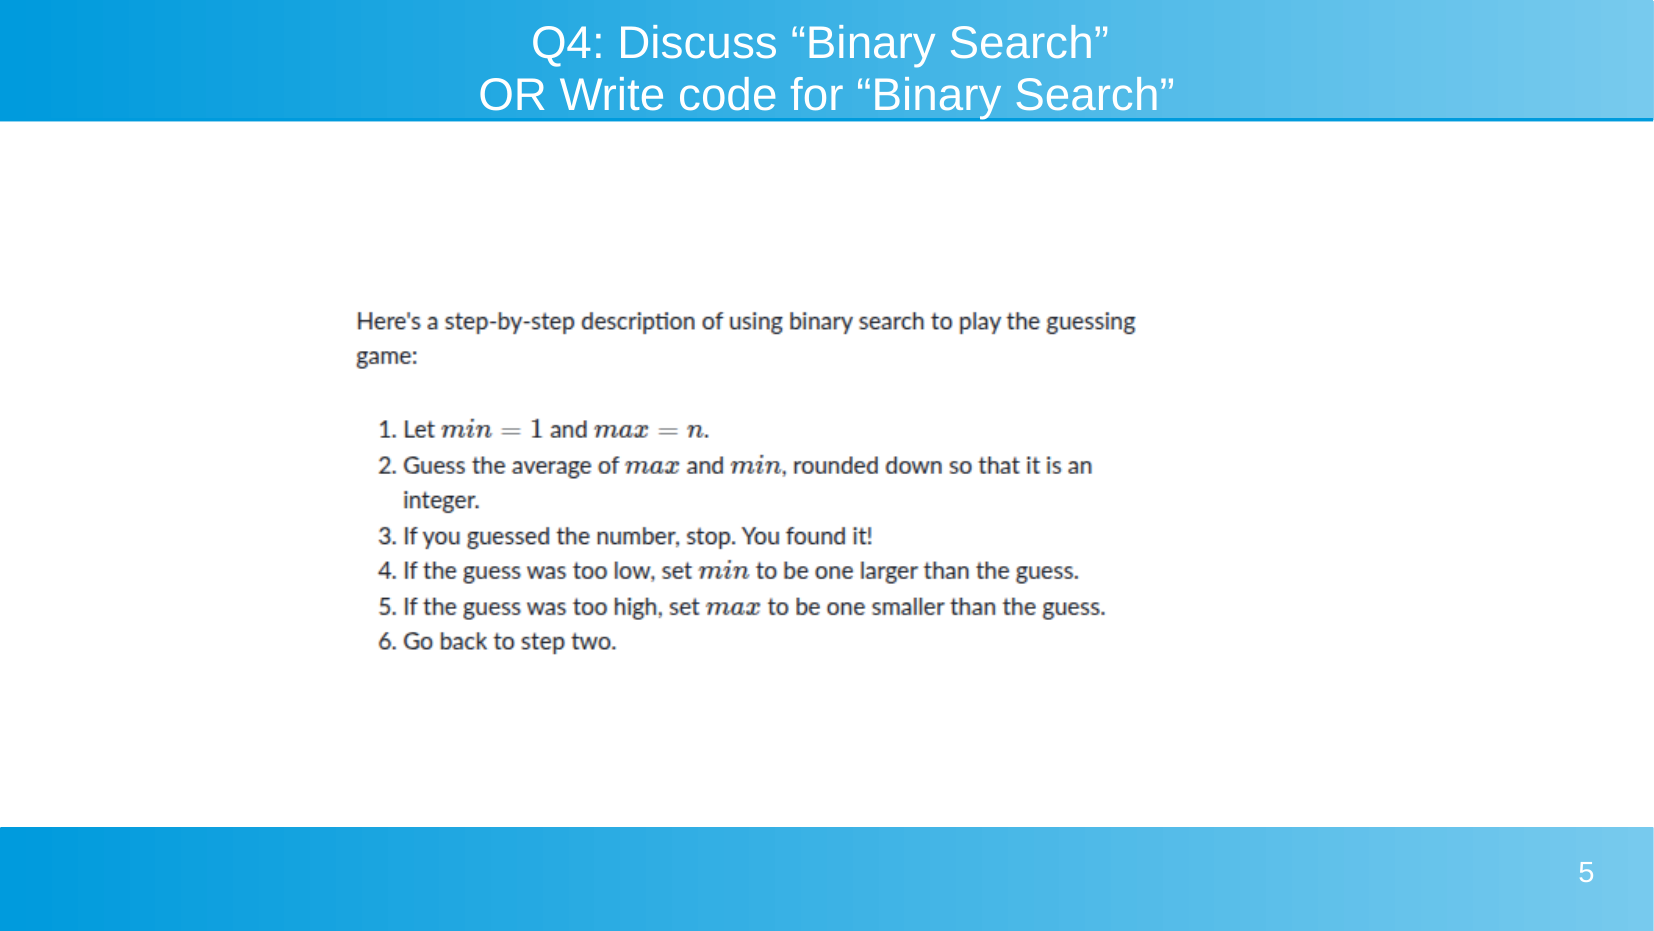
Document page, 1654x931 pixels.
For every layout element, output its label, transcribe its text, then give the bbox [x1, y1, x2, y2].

picture [340, 292, 1172, 667]
title Q4: Discuss “Binary Search” OR Write code for “Binary Search” [59, 17, 1595, 120]
